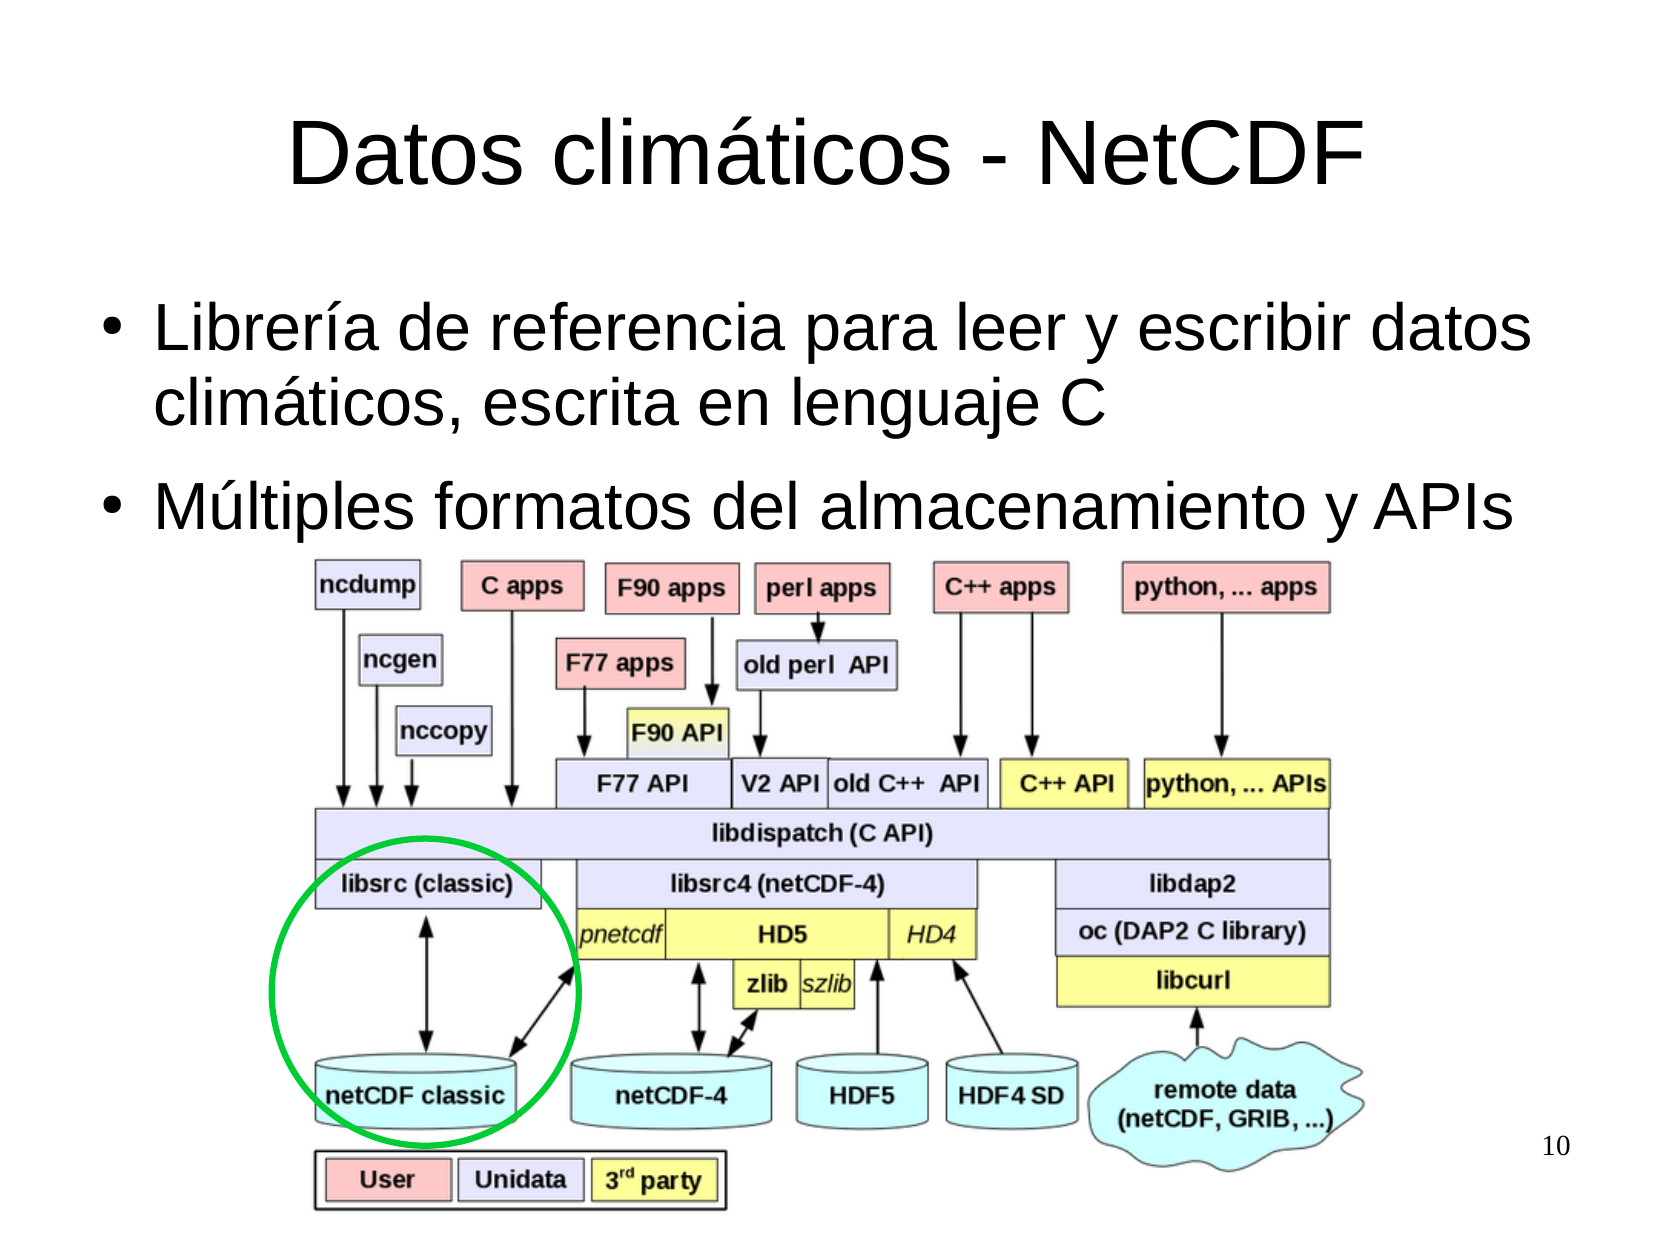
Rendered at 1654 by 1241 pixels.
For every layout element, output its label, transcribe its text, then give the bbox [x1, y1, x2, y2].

picture [275, 555, 1379, 1217]
title Datos climáticos - NetCDF [82, 49, 1571, 257]
picture [275, 842, 575, 1142]
list Librería de referencia para leer y escribir datos climáticos, escrita en lenguaje C Múltiples formatos del almacenamiento y APIs [82, 290, 1571, 1010]
